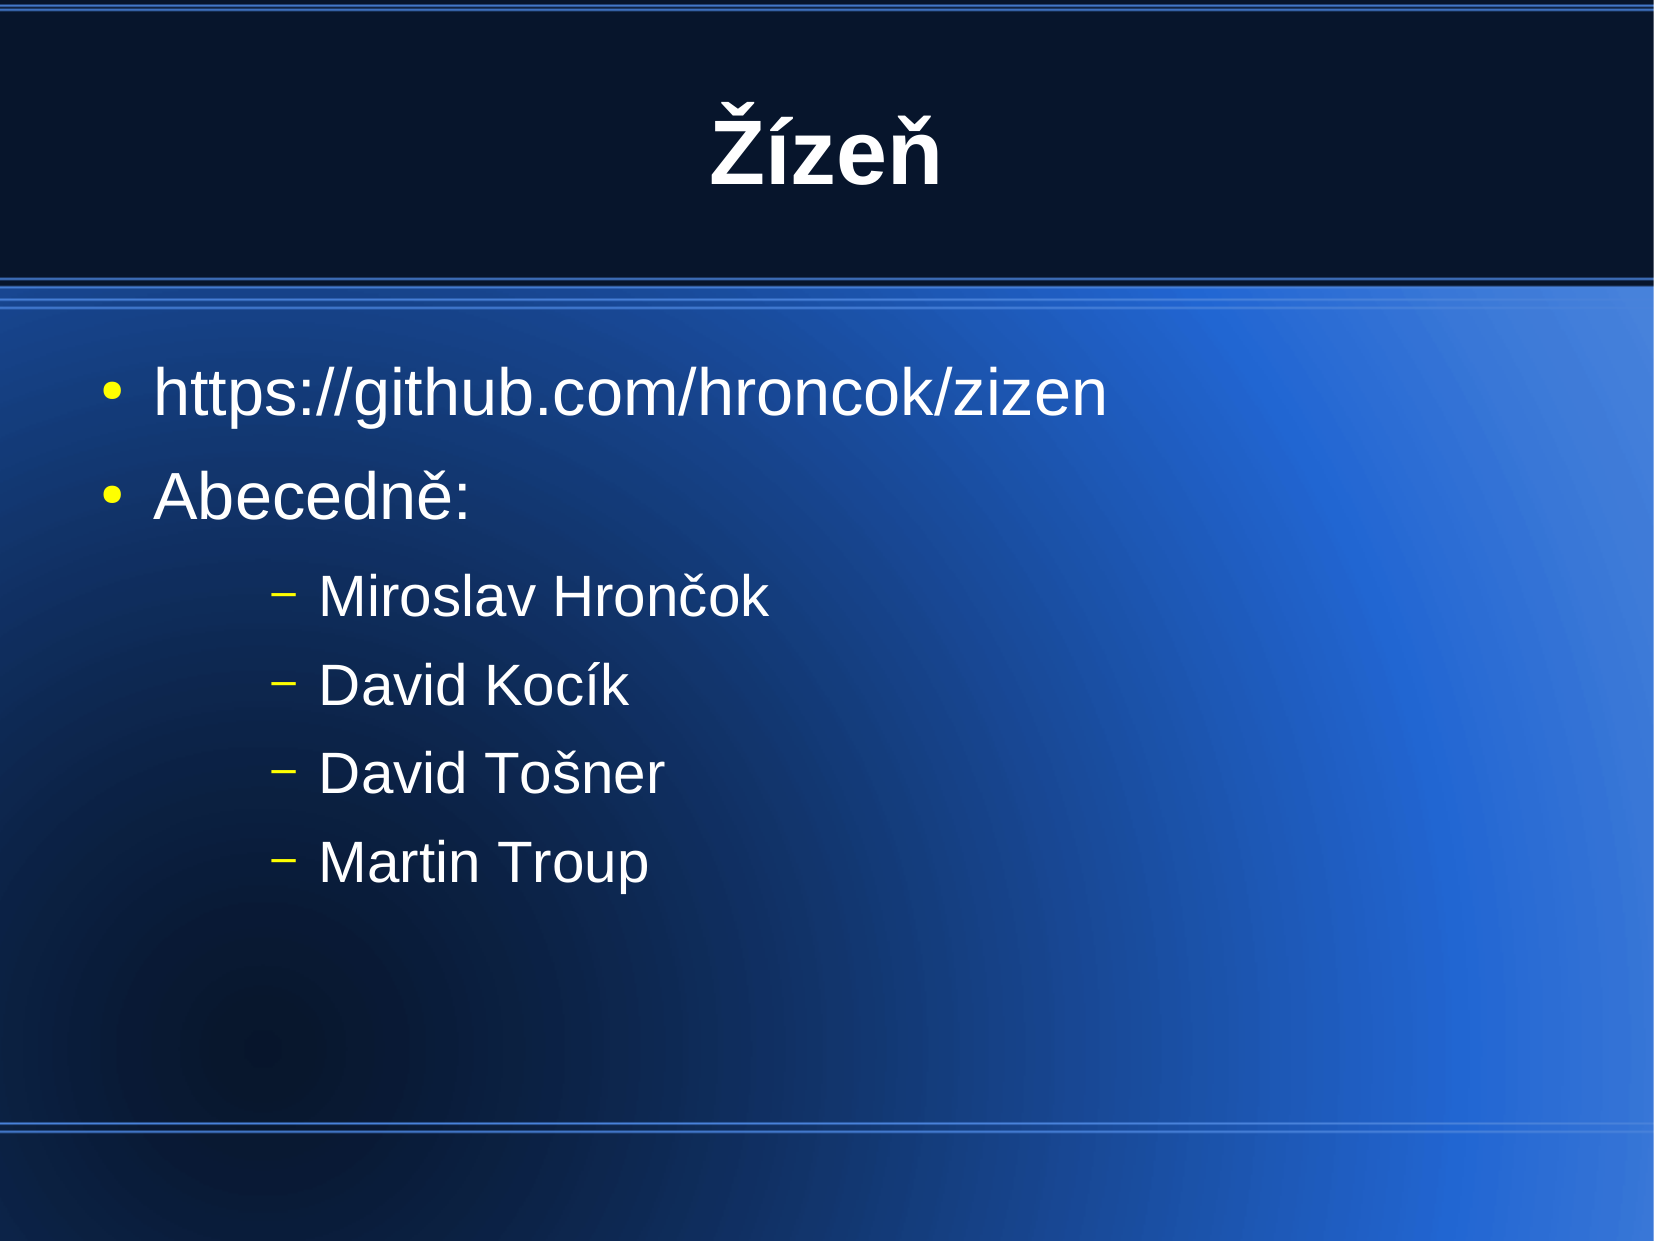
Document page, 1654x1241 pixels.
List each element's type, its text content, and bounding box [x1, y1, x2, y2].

title Žízeň [82, 56, 1571, 250]
list https://github.com/hroncok/zizen Abecedně: Miroslav Hrončok David Kocík David Tošner Martin Troup [82, 355, 1571, 1043]
picture [0, 0, 1654, 1241]
